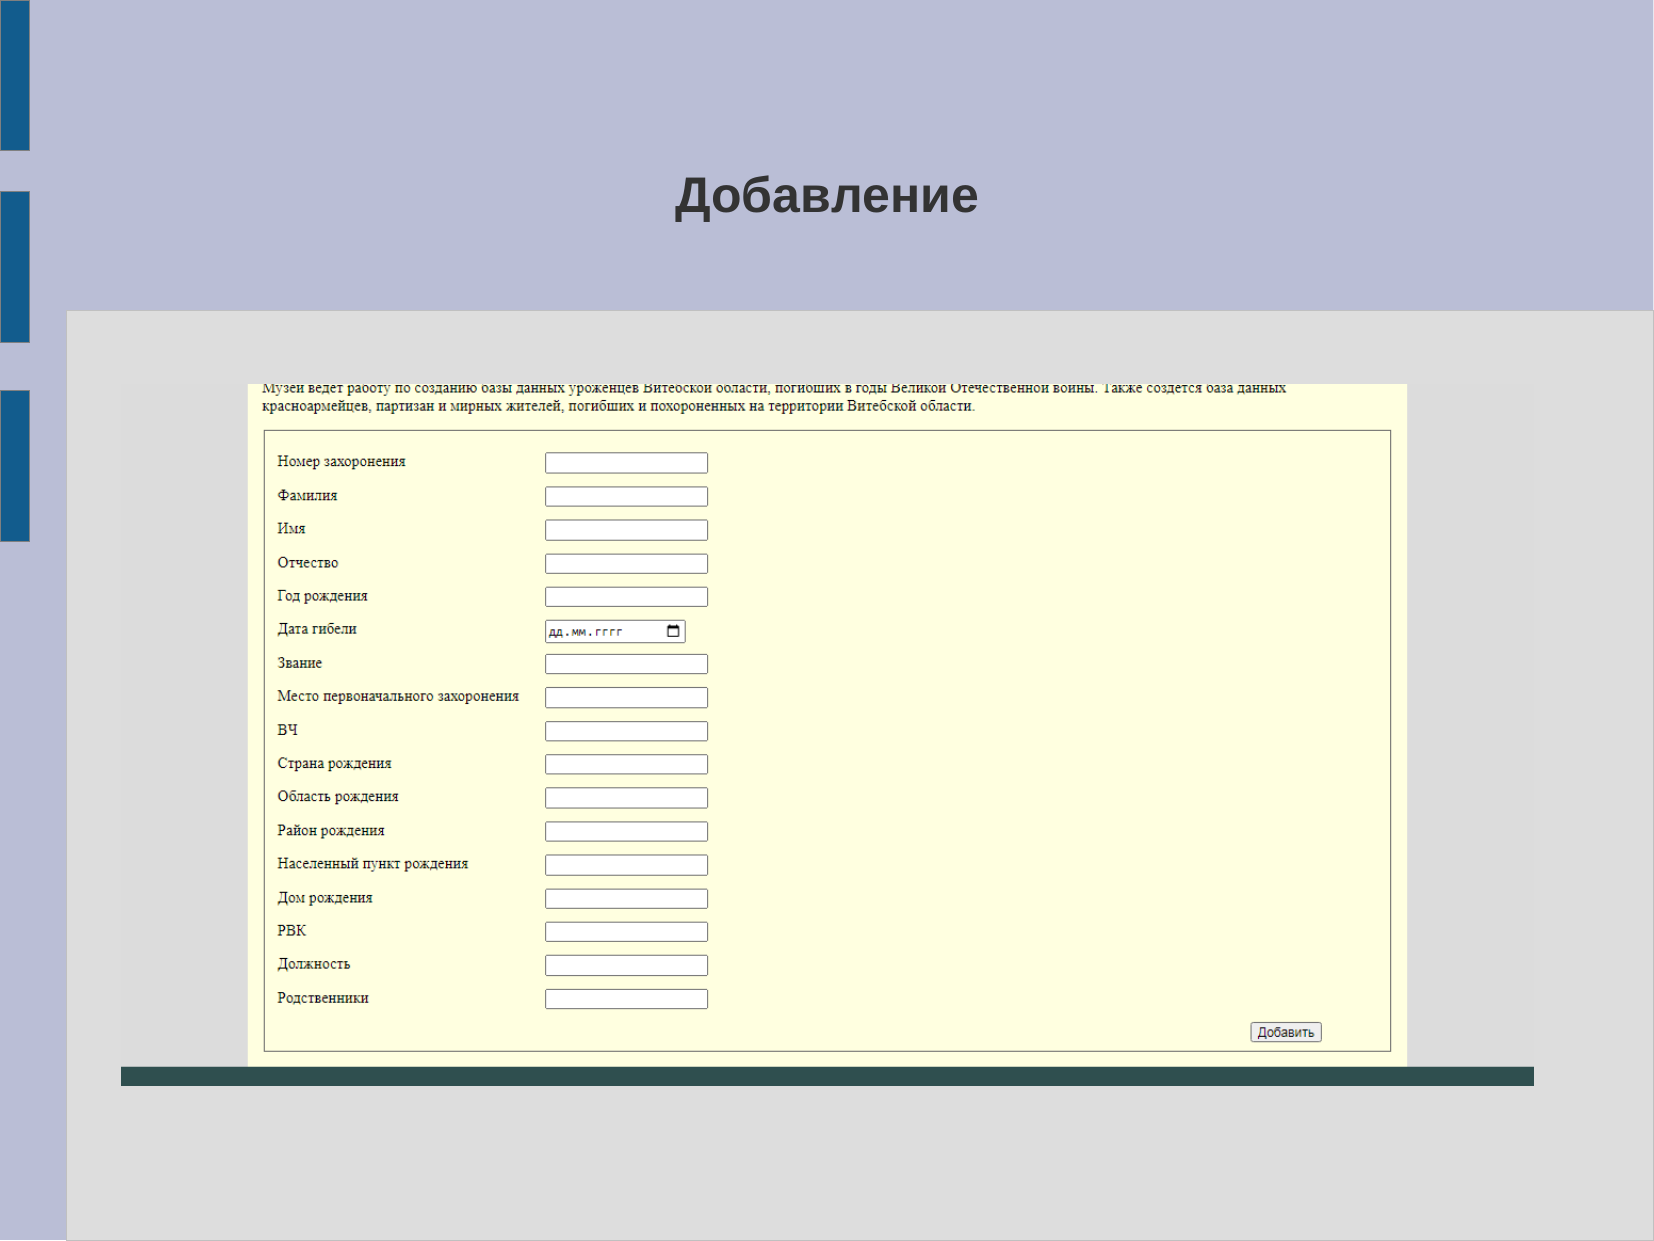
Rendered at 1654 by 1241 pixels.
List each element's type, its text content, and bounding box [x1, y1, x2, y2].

title Добавление [121, 91, 1534, 299]
picture [121, 384, 1534, 1086]
